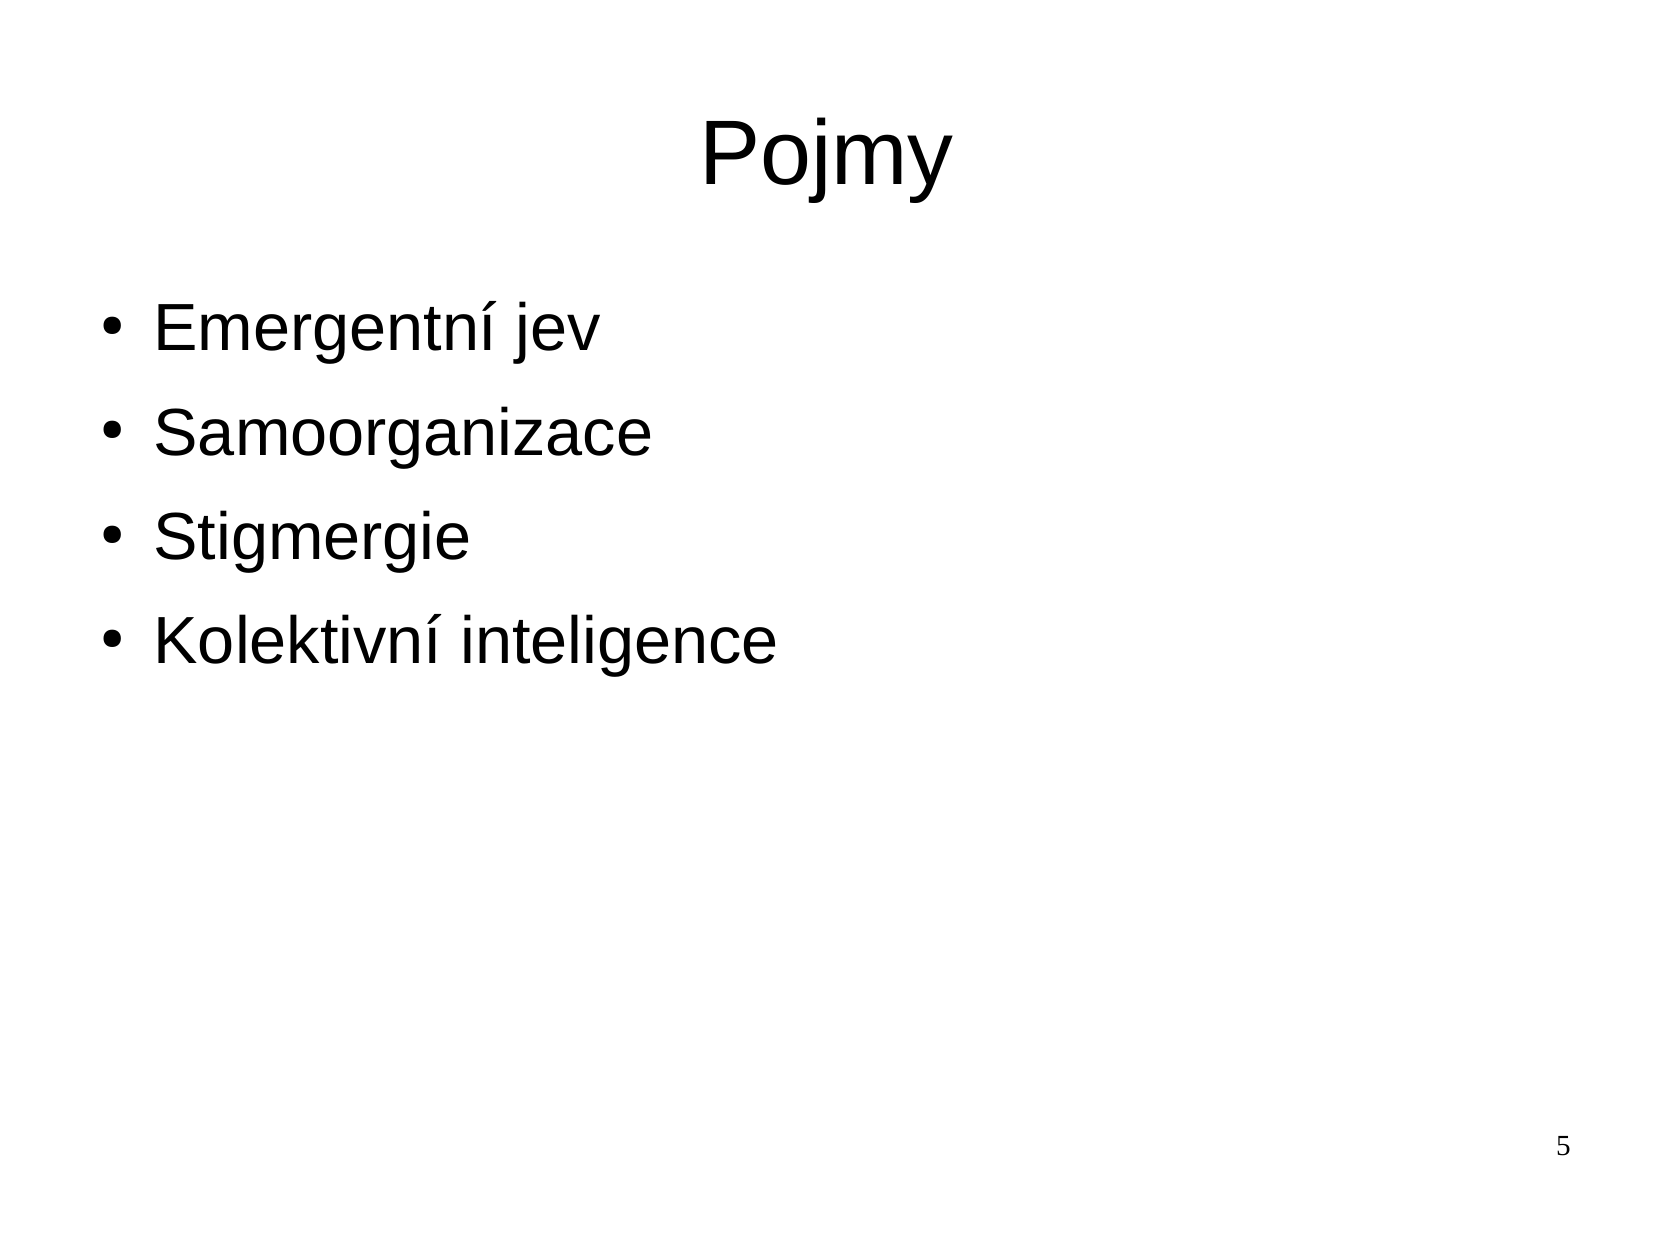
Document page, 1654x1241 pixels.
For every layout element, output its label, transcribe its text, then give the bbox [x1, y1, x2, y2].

title Pojmy [82, 49, 1571, 257]
list Emergentní jev Samoorganizace Stigmergie Kolektivní inteligence [82, 290, 1571, 1109]
